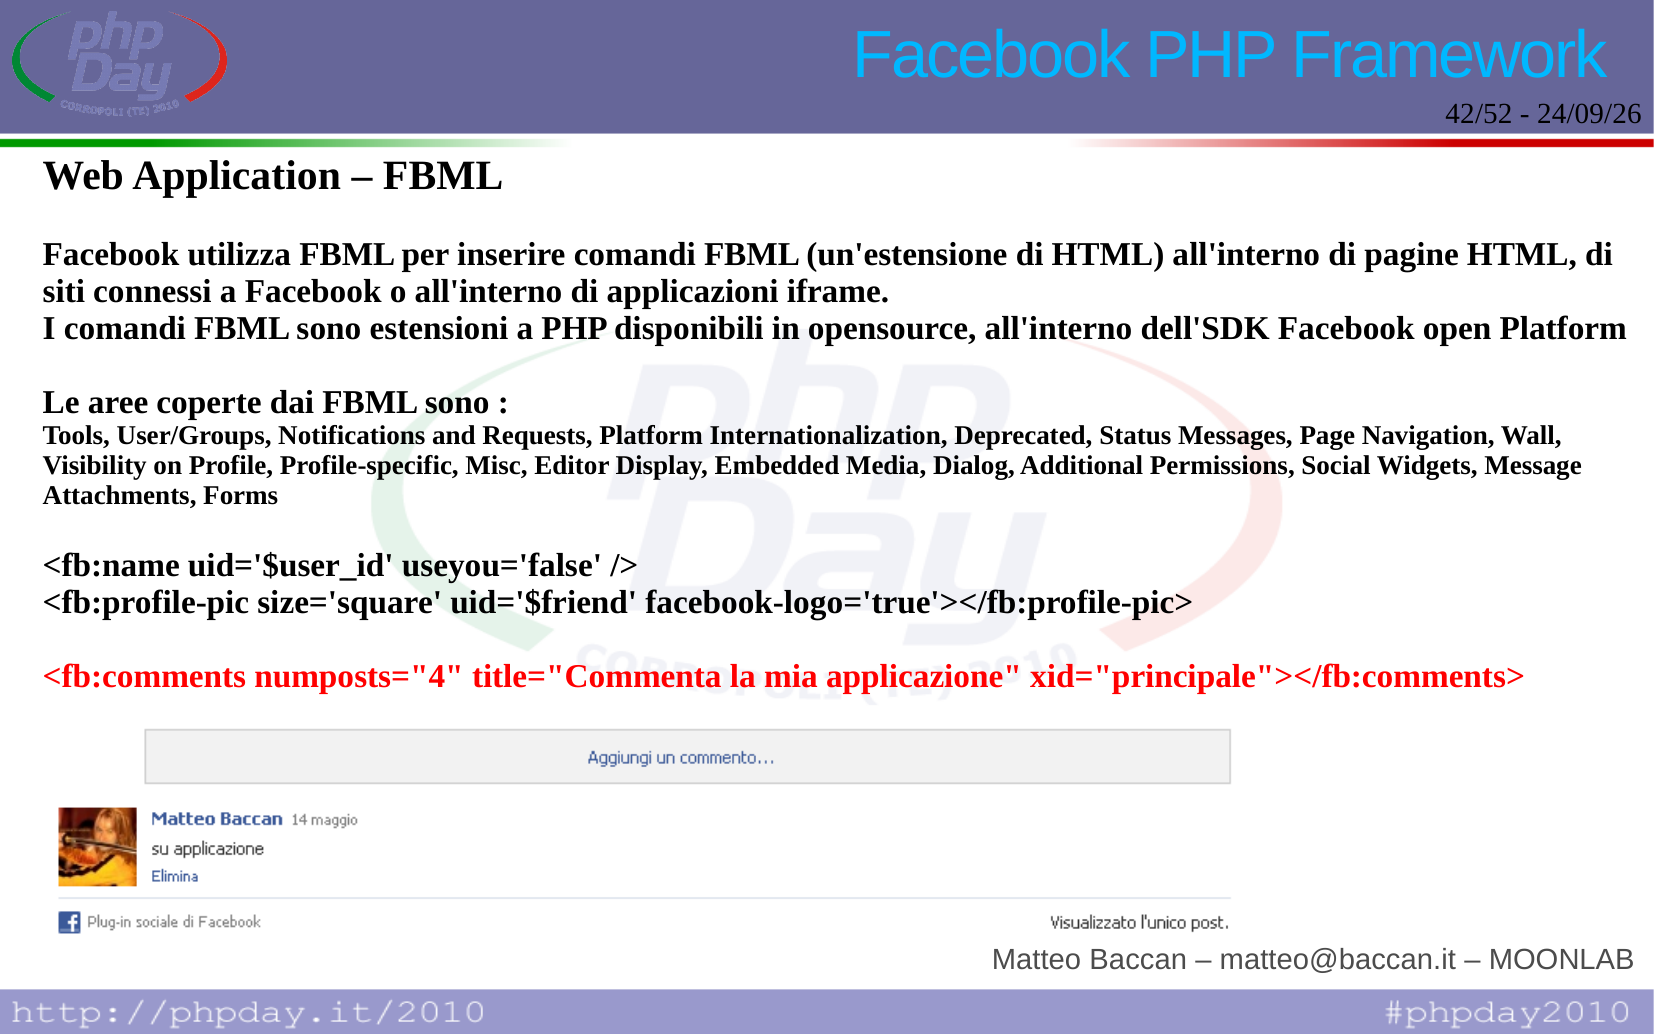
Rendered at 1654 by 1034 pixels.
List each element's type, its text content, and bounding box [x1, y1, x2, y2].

title Facebook PHP Framework [132, 5, 1609, 103]
picture [0, 0, 1654, 1034]
text_box Web Application – FBML Facebook utilizza FBML per inserire comandi FBML (un'estensione di HTML) all'interno di pagine HTML, di siti connessi a Facebook o all'interno di applicazioni iframe. I comandi FBML sono estensioni a PHP disponibili in opensource, all'interno dell'SDK Facebook open Platform Le aree coperte dai FBML sono : Tools, User/Groups, Notifications and Requests, Platform Internationalization, Deprecated, Status Messages, Page Navigation, Wall, Visibility on Profile, Profile-specific, Misc, Editor Display, Embedded Media, Dialog, Additional Permissions, Social Widgets, Message Attachments, Forms <fb:name uid='$user_id' useyou='false' /> <fb:profile-pic size='square' uid='$friend' facebook-logo='true'></fb:profile-pic> <fb:comments numposts="4" title="Commenta la mia applicazione" xid="principale"></fb:comments> [27, 144, 1654, 714]
